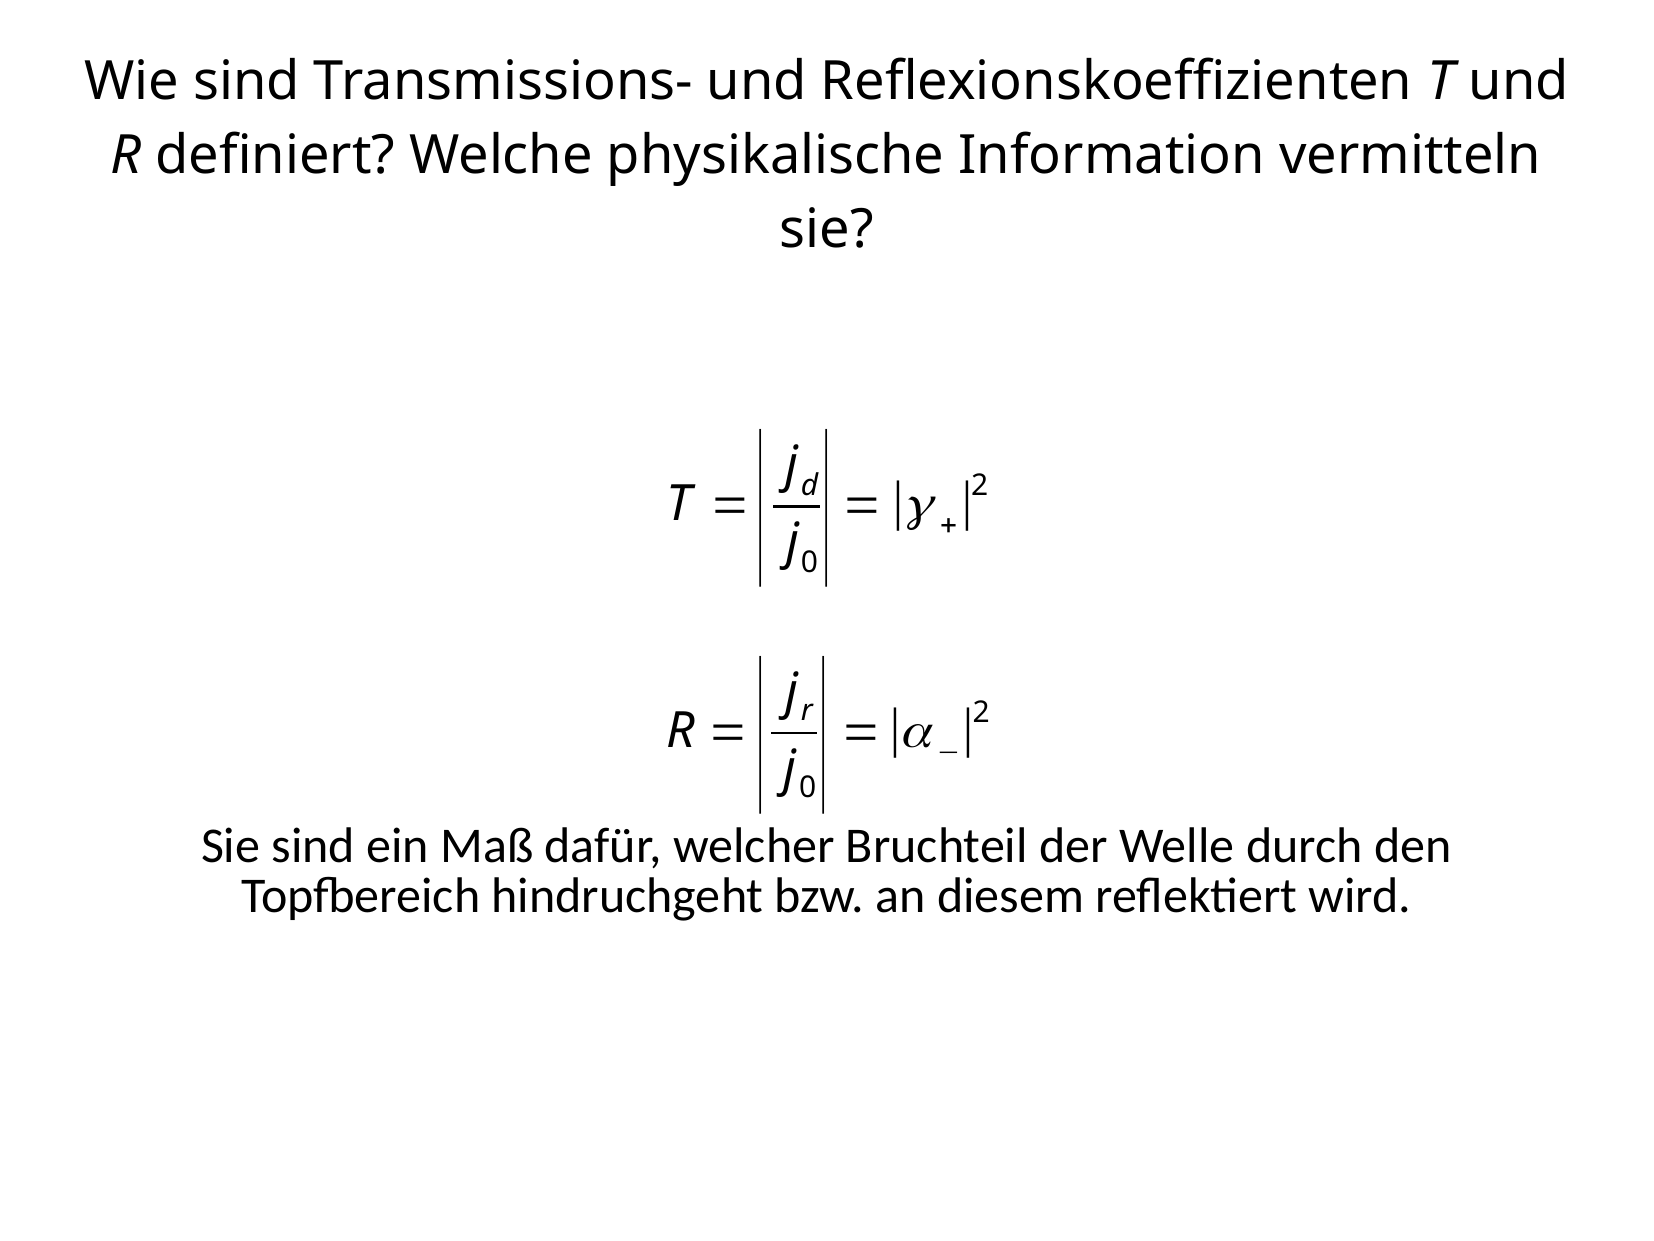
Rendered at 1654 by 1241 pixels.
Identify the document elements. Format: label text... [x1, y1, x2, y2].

title Wie sind Transmissions- und Reflexionskoeffizienten T und R definiert? Welche physikalische Information vermitteln sie? [82, 49, 1571, 257]
subtitle Sie sind ein Maß dafür, welcher Bruchteil der Welle durch den Topfbereich hindruchgeht bzw. an diesem reflektiert wird. [82, 290, 1571, 1010]
chart [660, 427, 994, 814]
